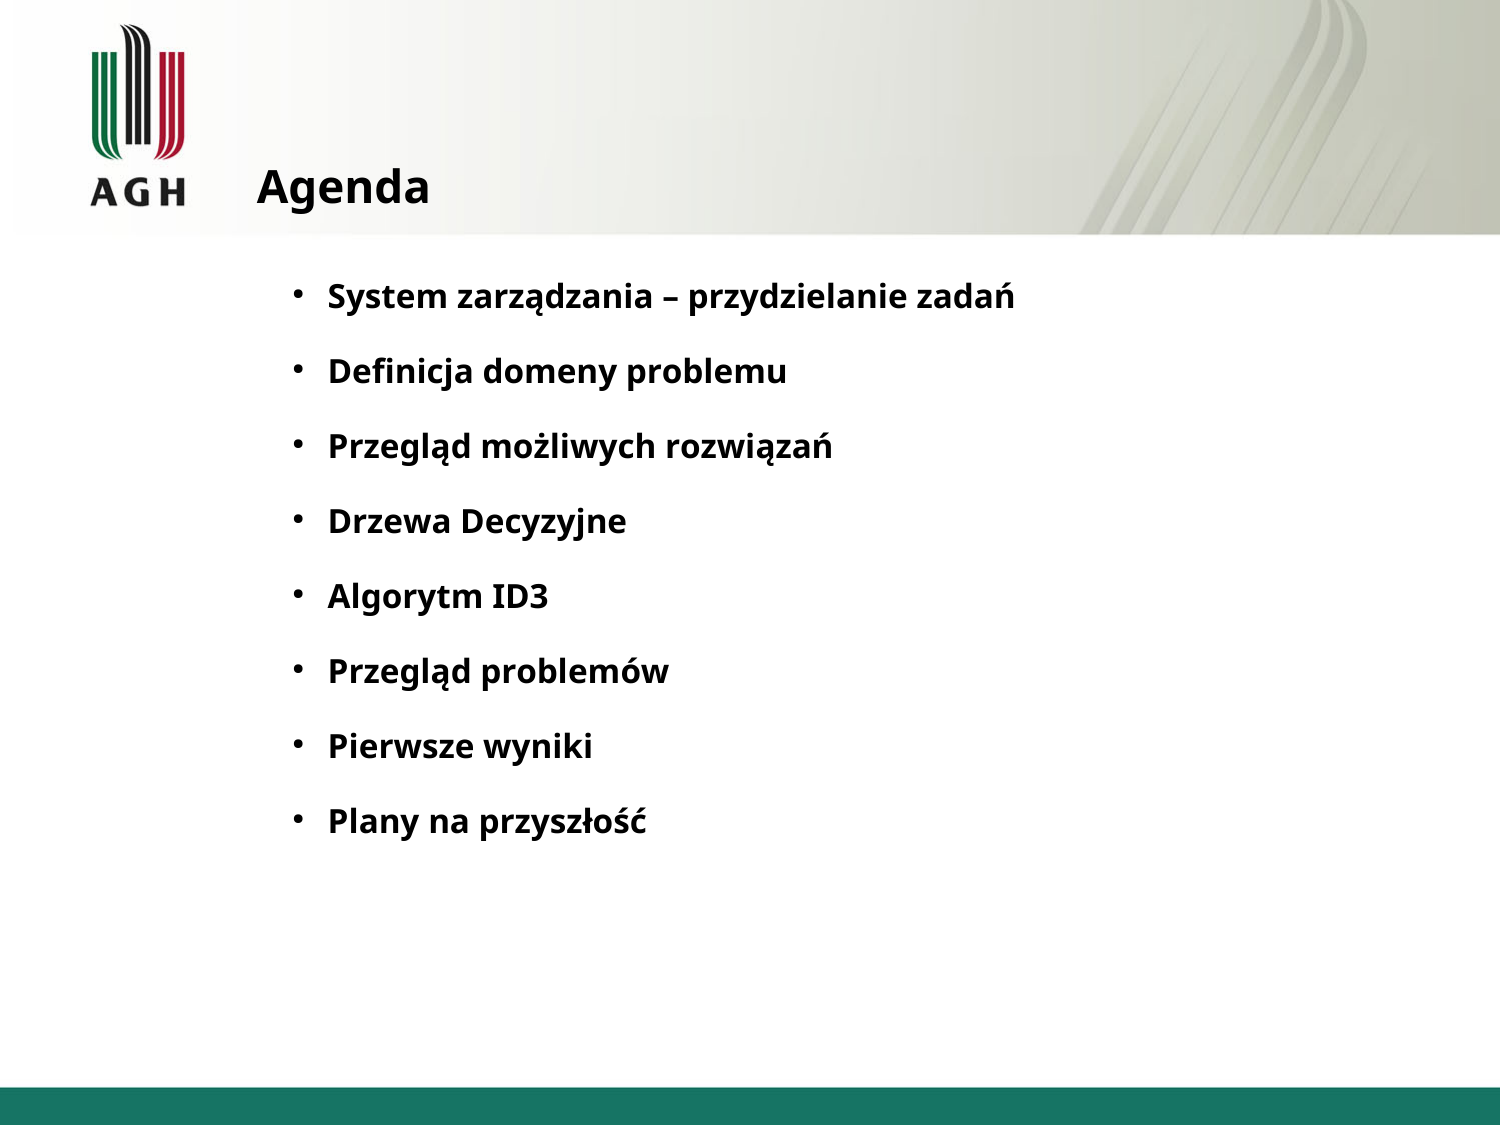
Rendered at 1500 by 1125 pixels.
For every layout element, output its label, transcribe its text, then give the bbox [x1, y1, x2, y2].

picture [0, 0, 1500, 1125]
list System zarządzania – przydzielanie zadań Definicja domeny problemu Przegląd możliwych rozwiązań Drzewa Decyzyjne Algorytm ID3 Przegląd problemów Pierwsze wyniki Plany na przyszłość [242, 267, 1425, 1005]
title Agenda [242, 137, 1425, 233]
